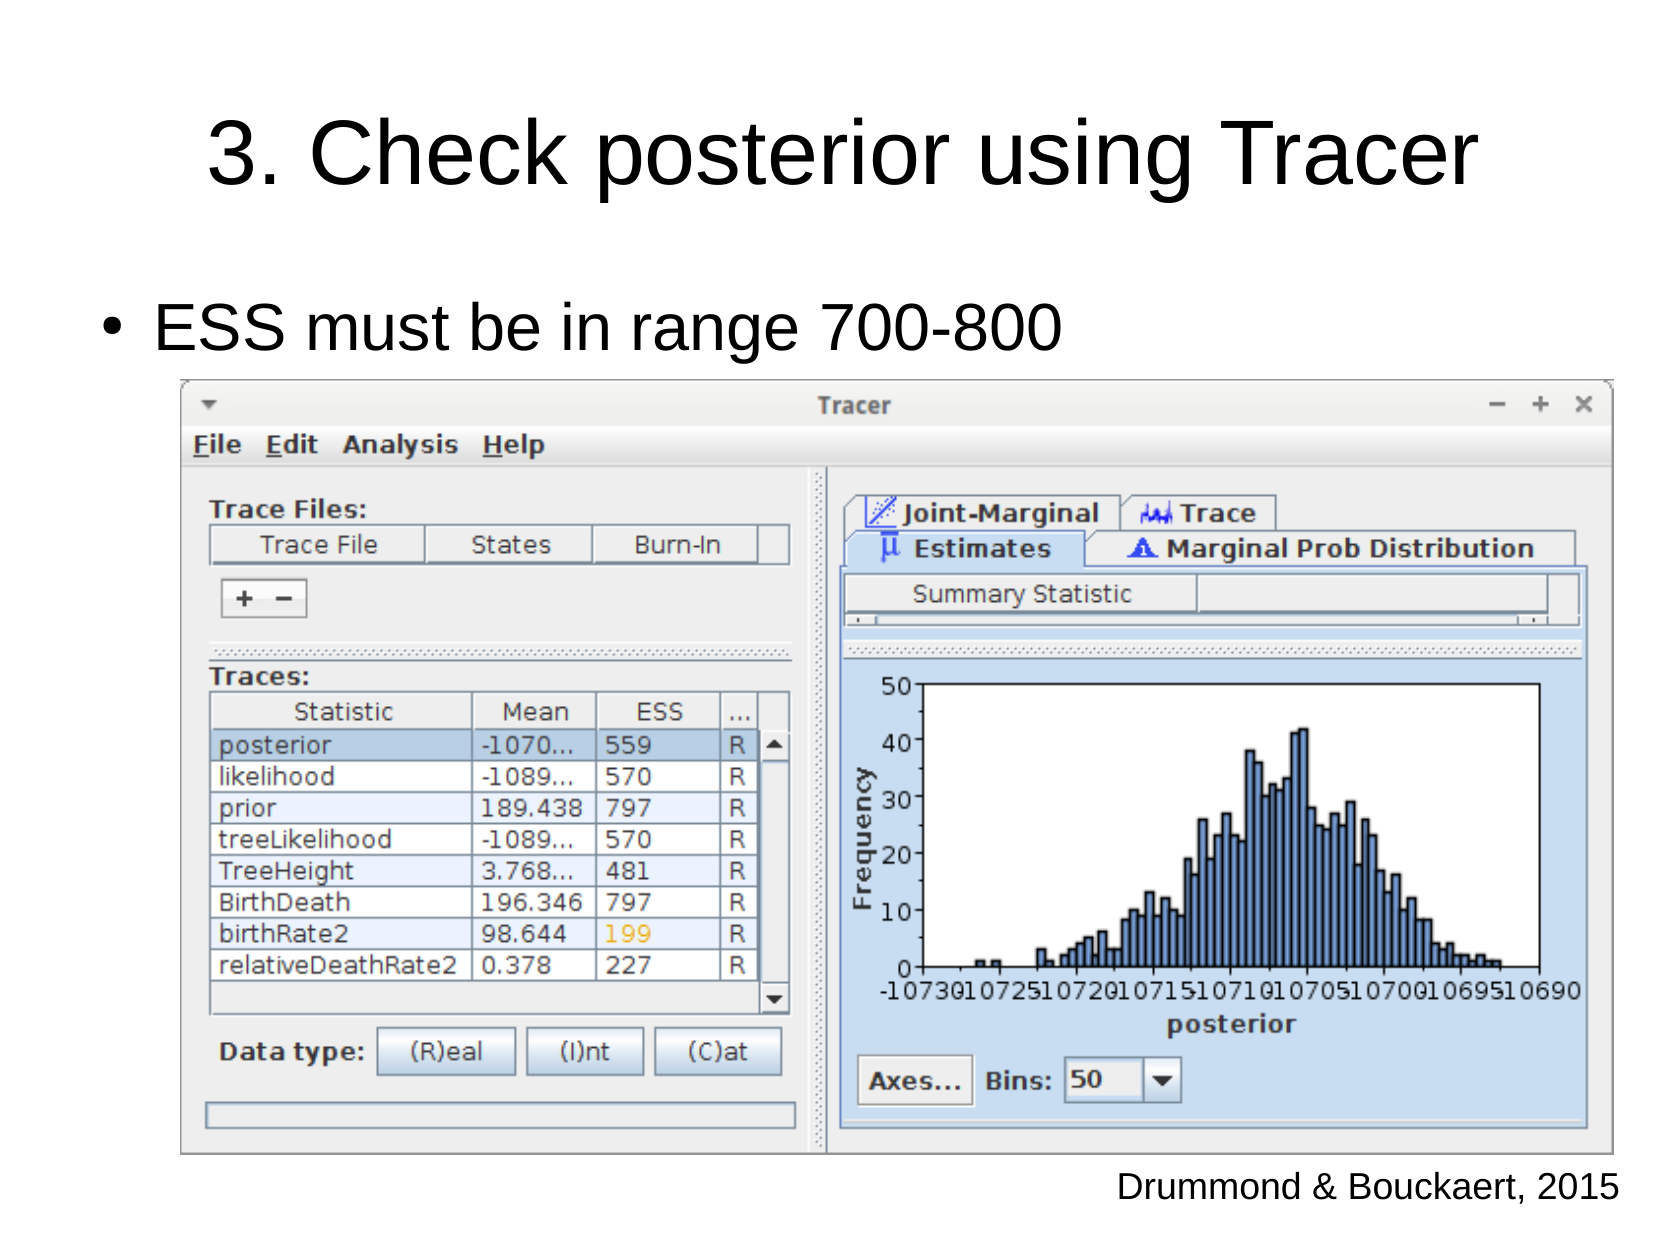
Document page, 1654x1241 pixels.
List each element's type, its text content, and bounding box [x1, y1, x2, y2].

list ESS must be in range 700-800 [82, 290, 1571, 1010]
text_box Drummond & Bouckaert, 2015 [1101, 1158, 1636, 1216]
picture [180, 379, 1614, 1156]
title 3. Check posterior using Tracer [82, 49, 1571, 257]
